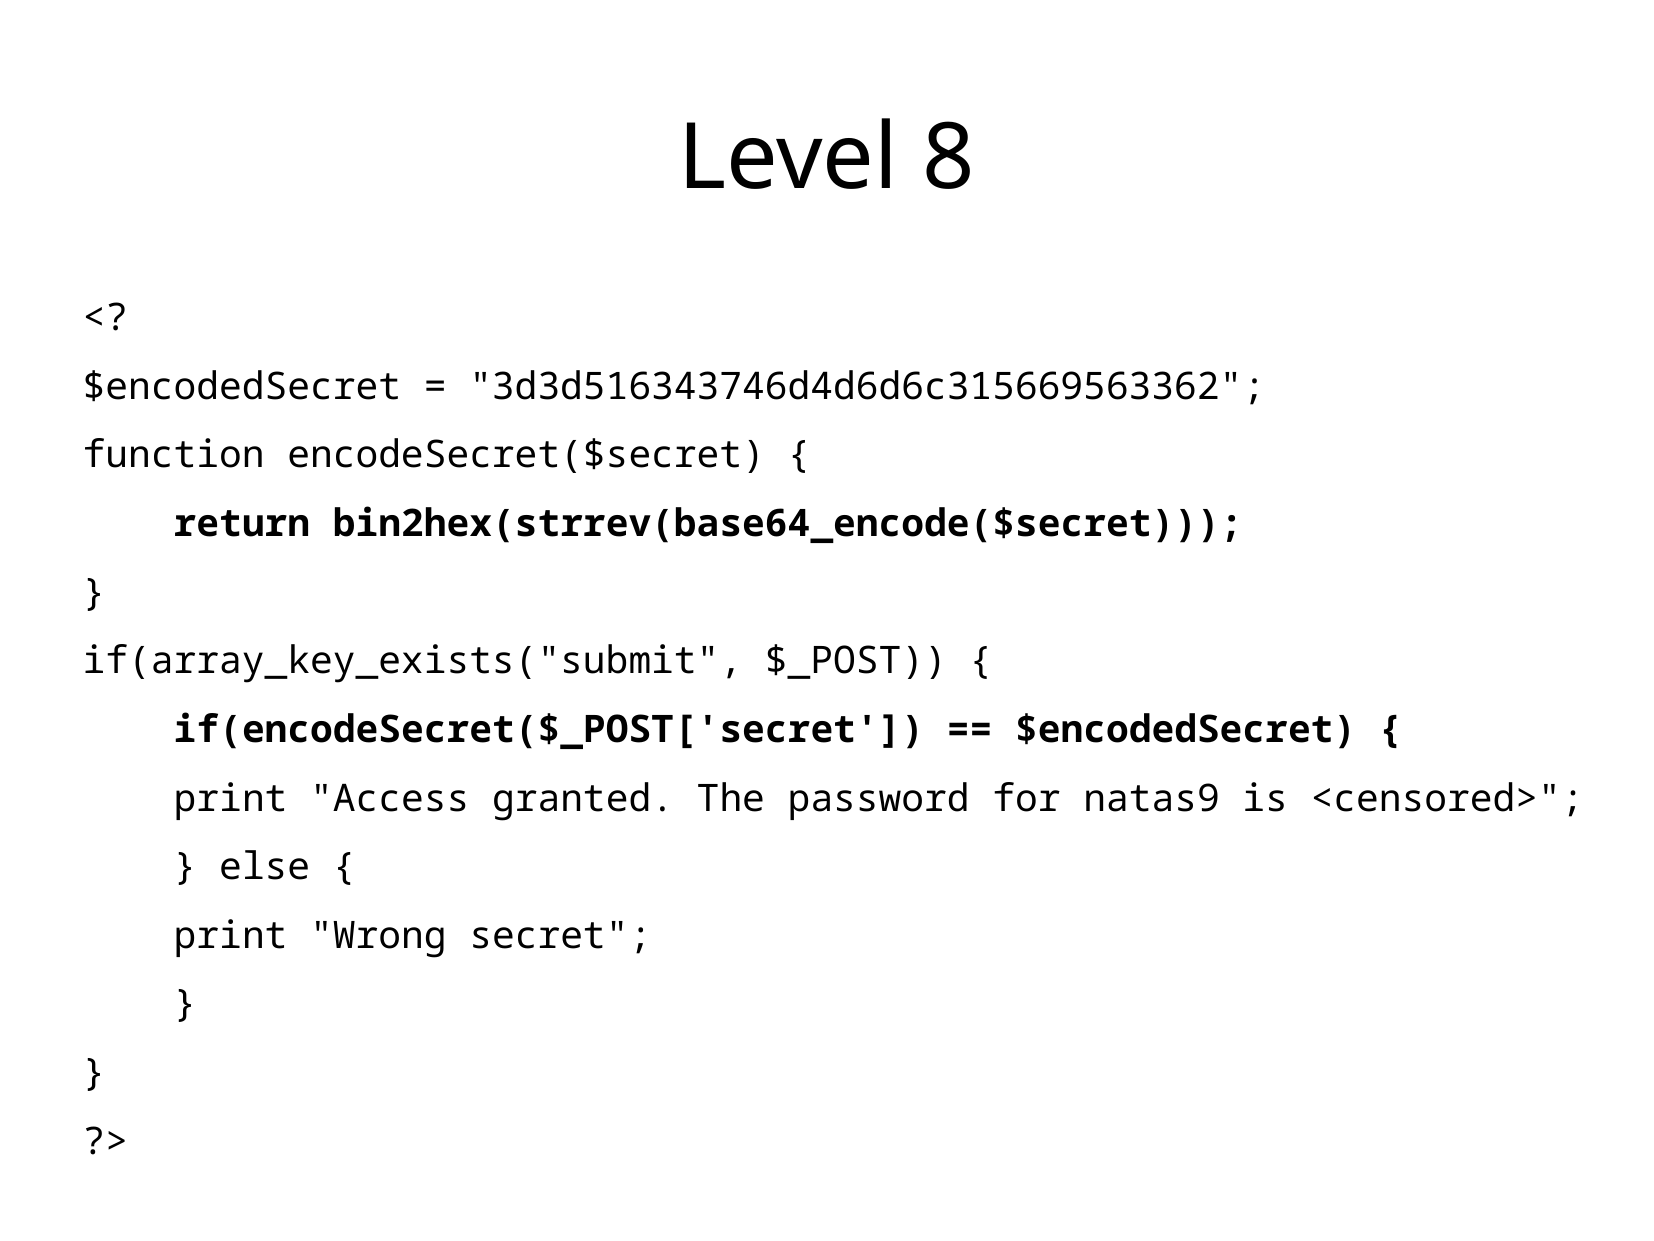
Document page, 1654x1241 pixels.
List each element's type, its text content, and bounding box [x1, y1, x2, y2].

title Level 8 [82, 49, 1571, 257]
list <? $encodedSecret = "3d3d516343746d4d6d6c315669563362"; function encodeSecret($secret) { return bin2hex(strrev(base64_encode($secret))); } if(array_key_exists("submit", $_POST)) { if(encodeSecret($_POST['secret']) == $encodedSecret) { print "Access granted. The password for natas9 is <censored>"; } else { print "Wrong secret"; } } ?> [82, 290, 1630, 1193]
